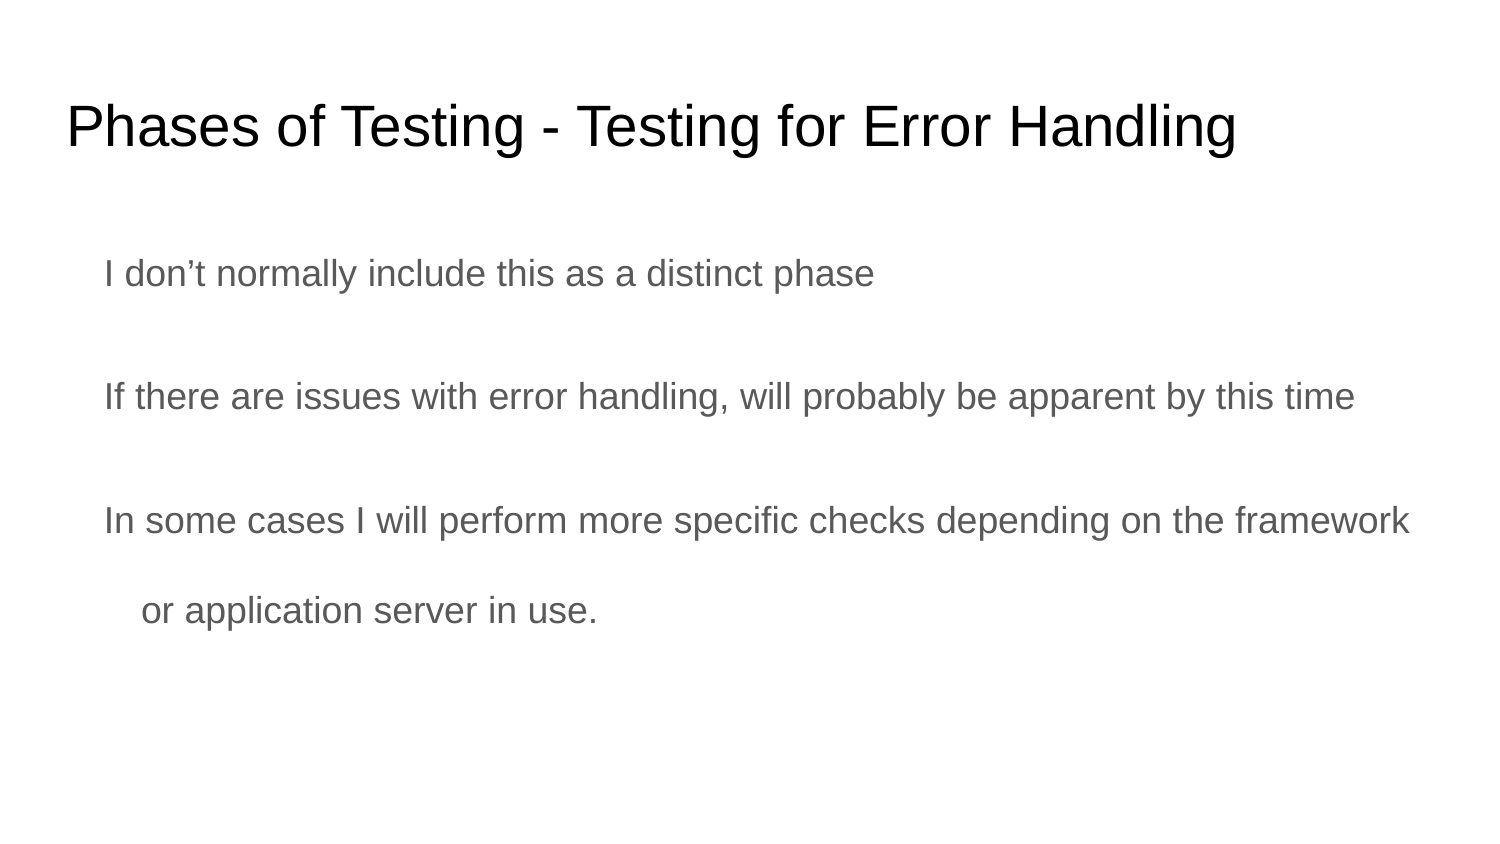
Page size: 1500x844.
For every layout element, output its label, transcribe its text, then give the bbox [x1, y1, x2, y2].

title Phases of Testing - Testing for Error Handling [51, 72, 1449, 167]
list I don’t normally include this as a distinct phase If there are issues with error handling, will probably be apparent by this time In some cases I will perform more specific checks depending on the framework or application server in use. [51, 189, 1449, 750]
